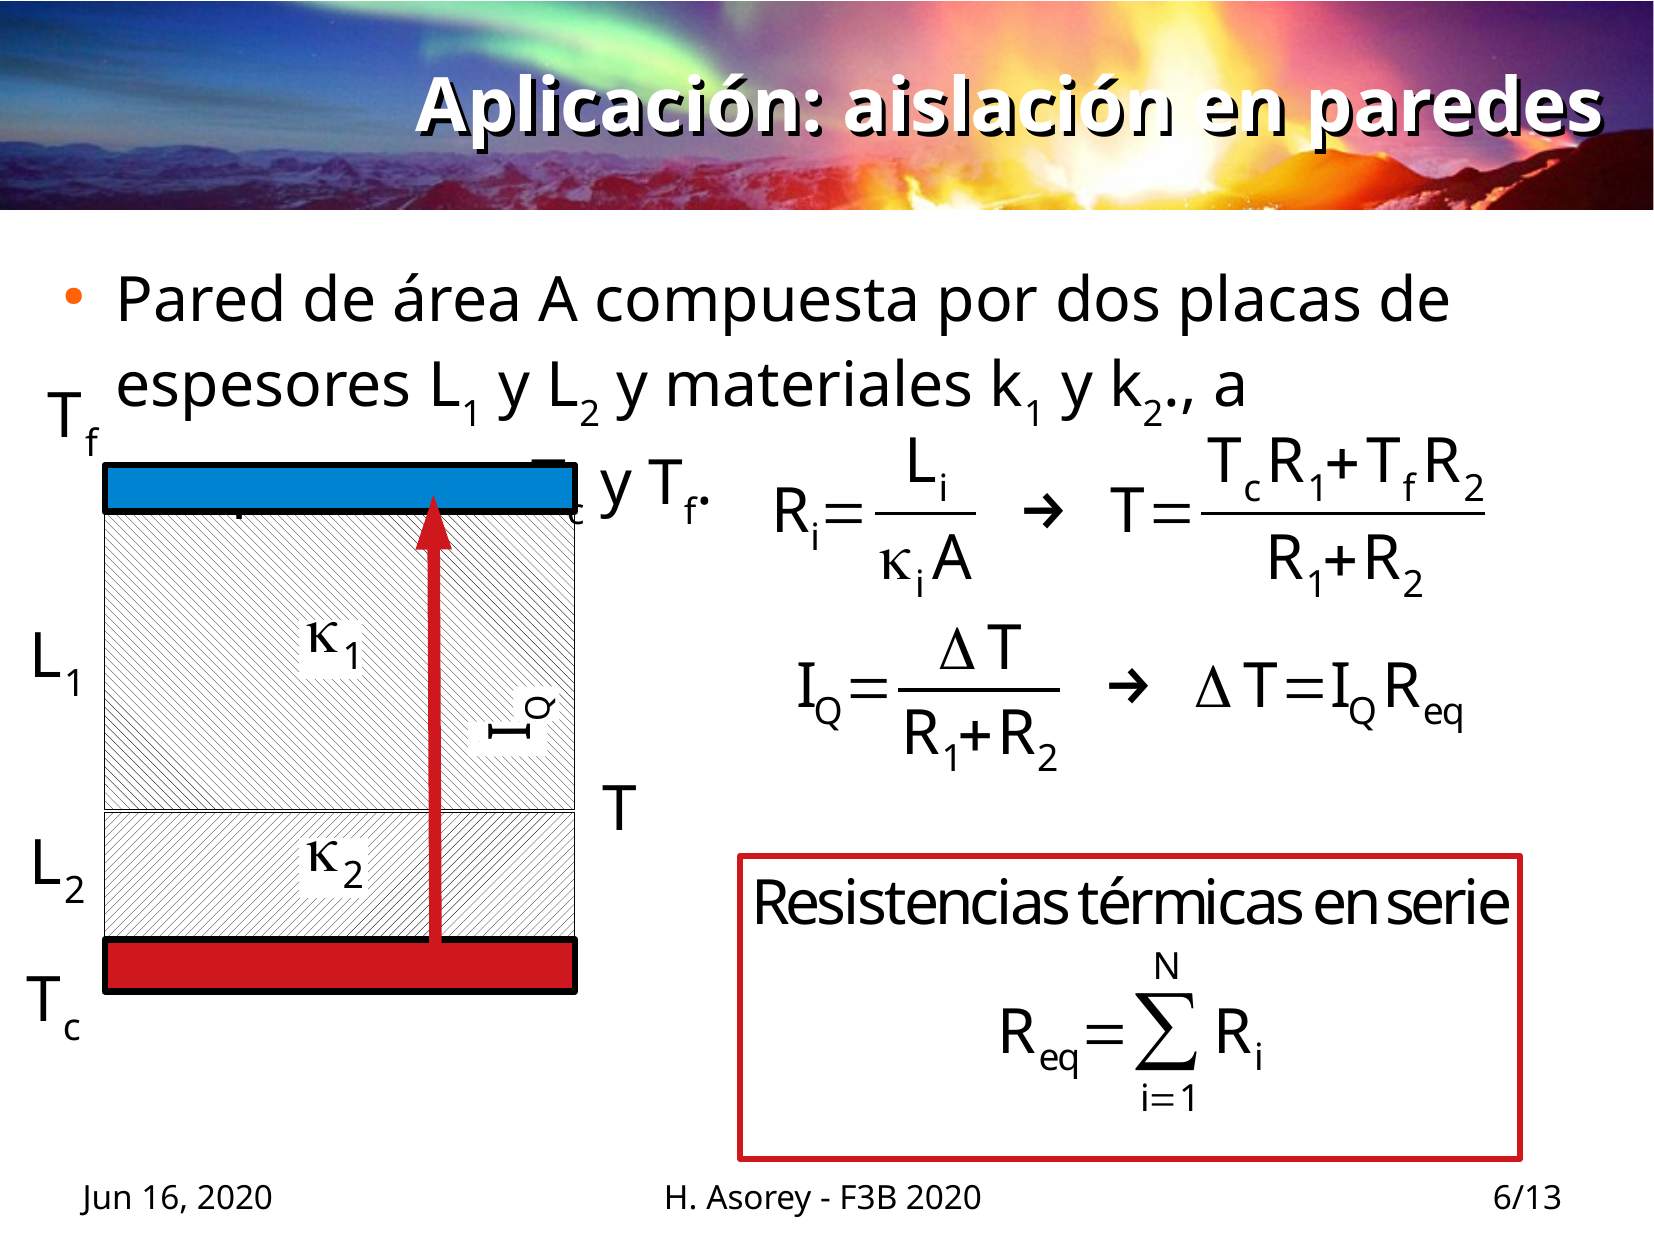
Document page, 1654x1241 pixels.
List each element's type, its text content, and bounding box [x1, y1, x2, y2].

picture [0, 1, 1654, 210]
chart [744, 422, 1516, 853]
chart [744, 859, 1516, 1120]
title Aplicación: aislación en paredes [45, 15, 1606, 191]
list Pared de área A compuesta por dos placas de espesores L1 y L2 y materiales k1 y k2., a temperaturas Tc y Tf. [743, 859, 1517, 1156]
chart [594, 770, 645, 847]
chart [39, 377, 105, 466]
chart [23, 824, 90, 912]
chart [298, 838, 368, 898]
text_box [104, 465, 575, 810]
text_box [104, 812, 575, 992]
chart [298, 619, 363, 680]
chart [23, 617, 84, 706]
chart [19, 962, 88, 1050]
list Pared de área A compuesta por dos placas de espesores L1 y L2 y materiales k1 y k2., a temperaturas Tc y Tf. [45, 255, 1606, 1156]
